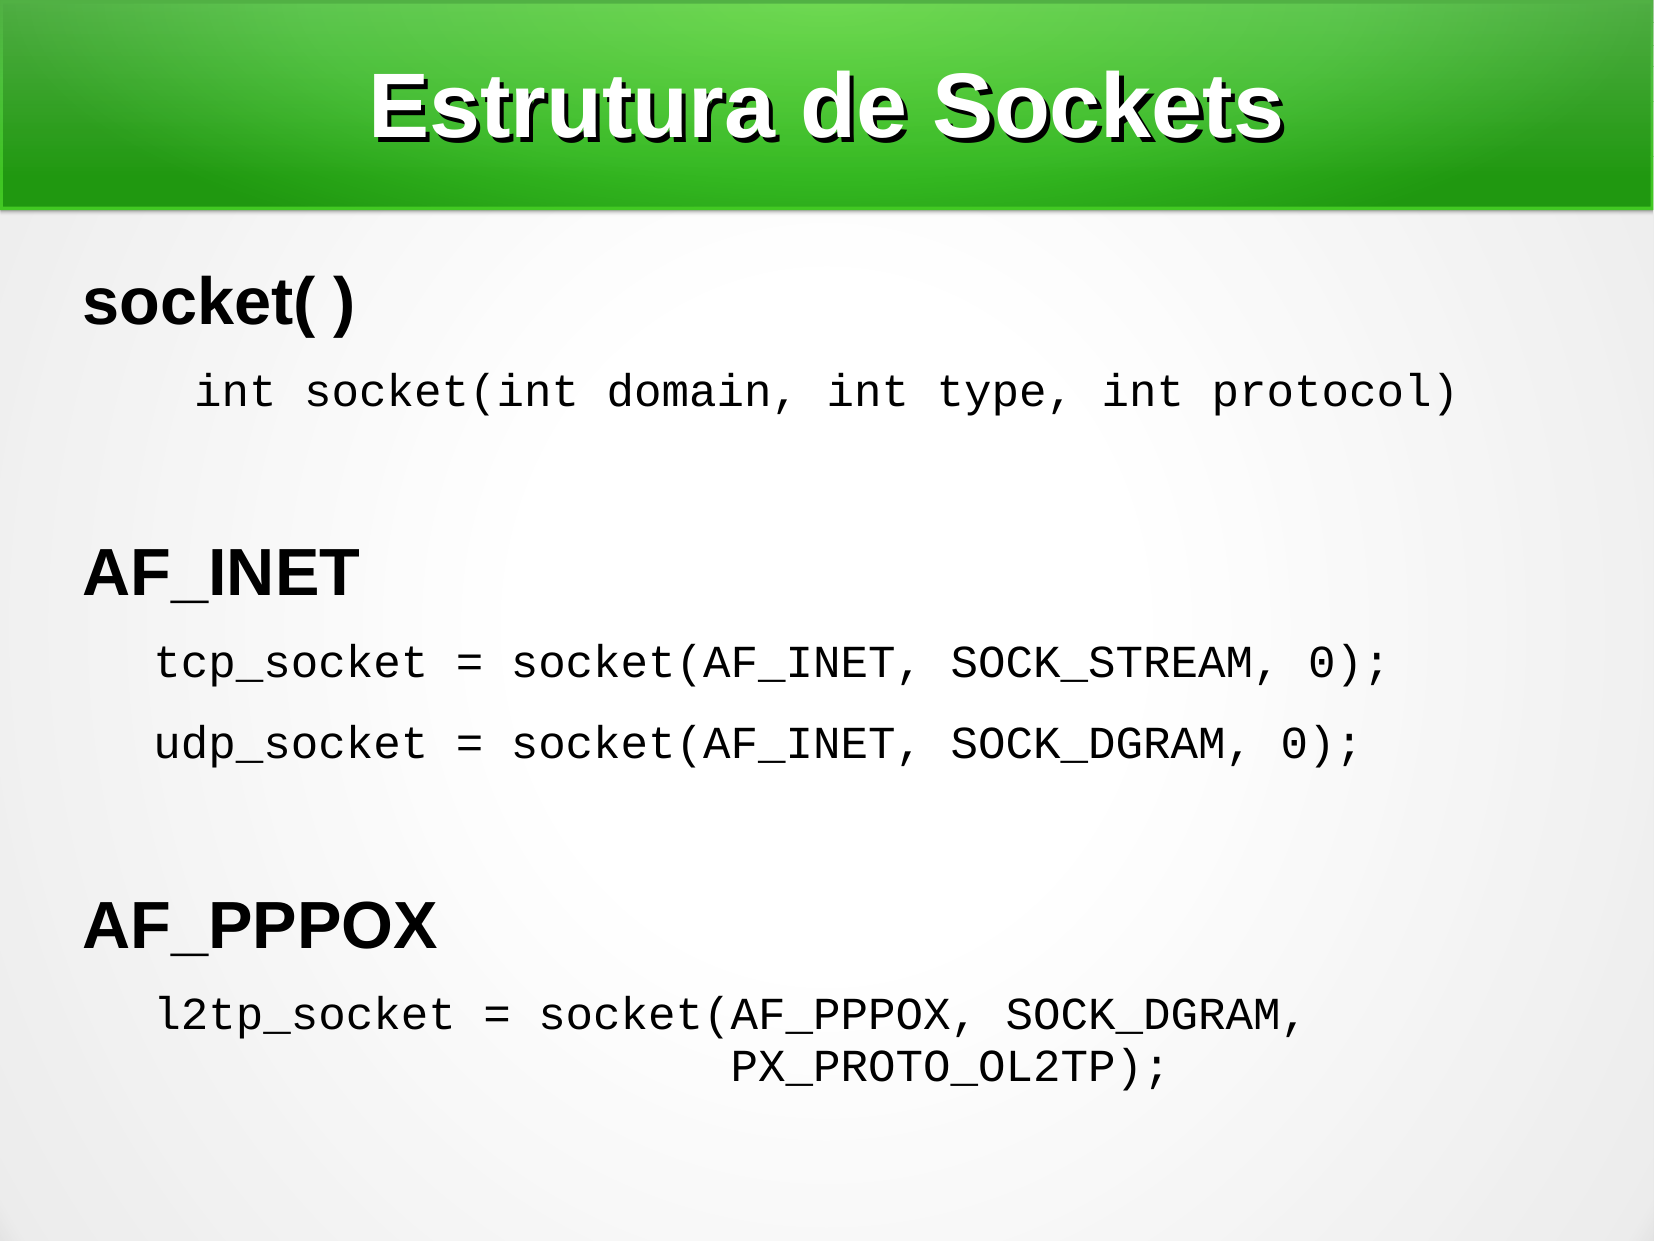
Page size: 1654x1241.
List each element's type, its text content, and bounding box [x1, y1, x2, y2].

list socket( ) int socket(int domain, int type, int protocol) AF_INET tcp_socket = socket(AF_INET, SOCK_STREAM, 0); udp_socket = socket(AF_INET, SOCK_DGRAM, 0); AF_PPPOX l2tp_socket = socket(AF_PPPOX, SOCK_DGRAM, PX_PROTO_OL2TP); [82, 263, 1571, 1171]
title Estrutura de Sockets [82, 35, 1571, 178]
